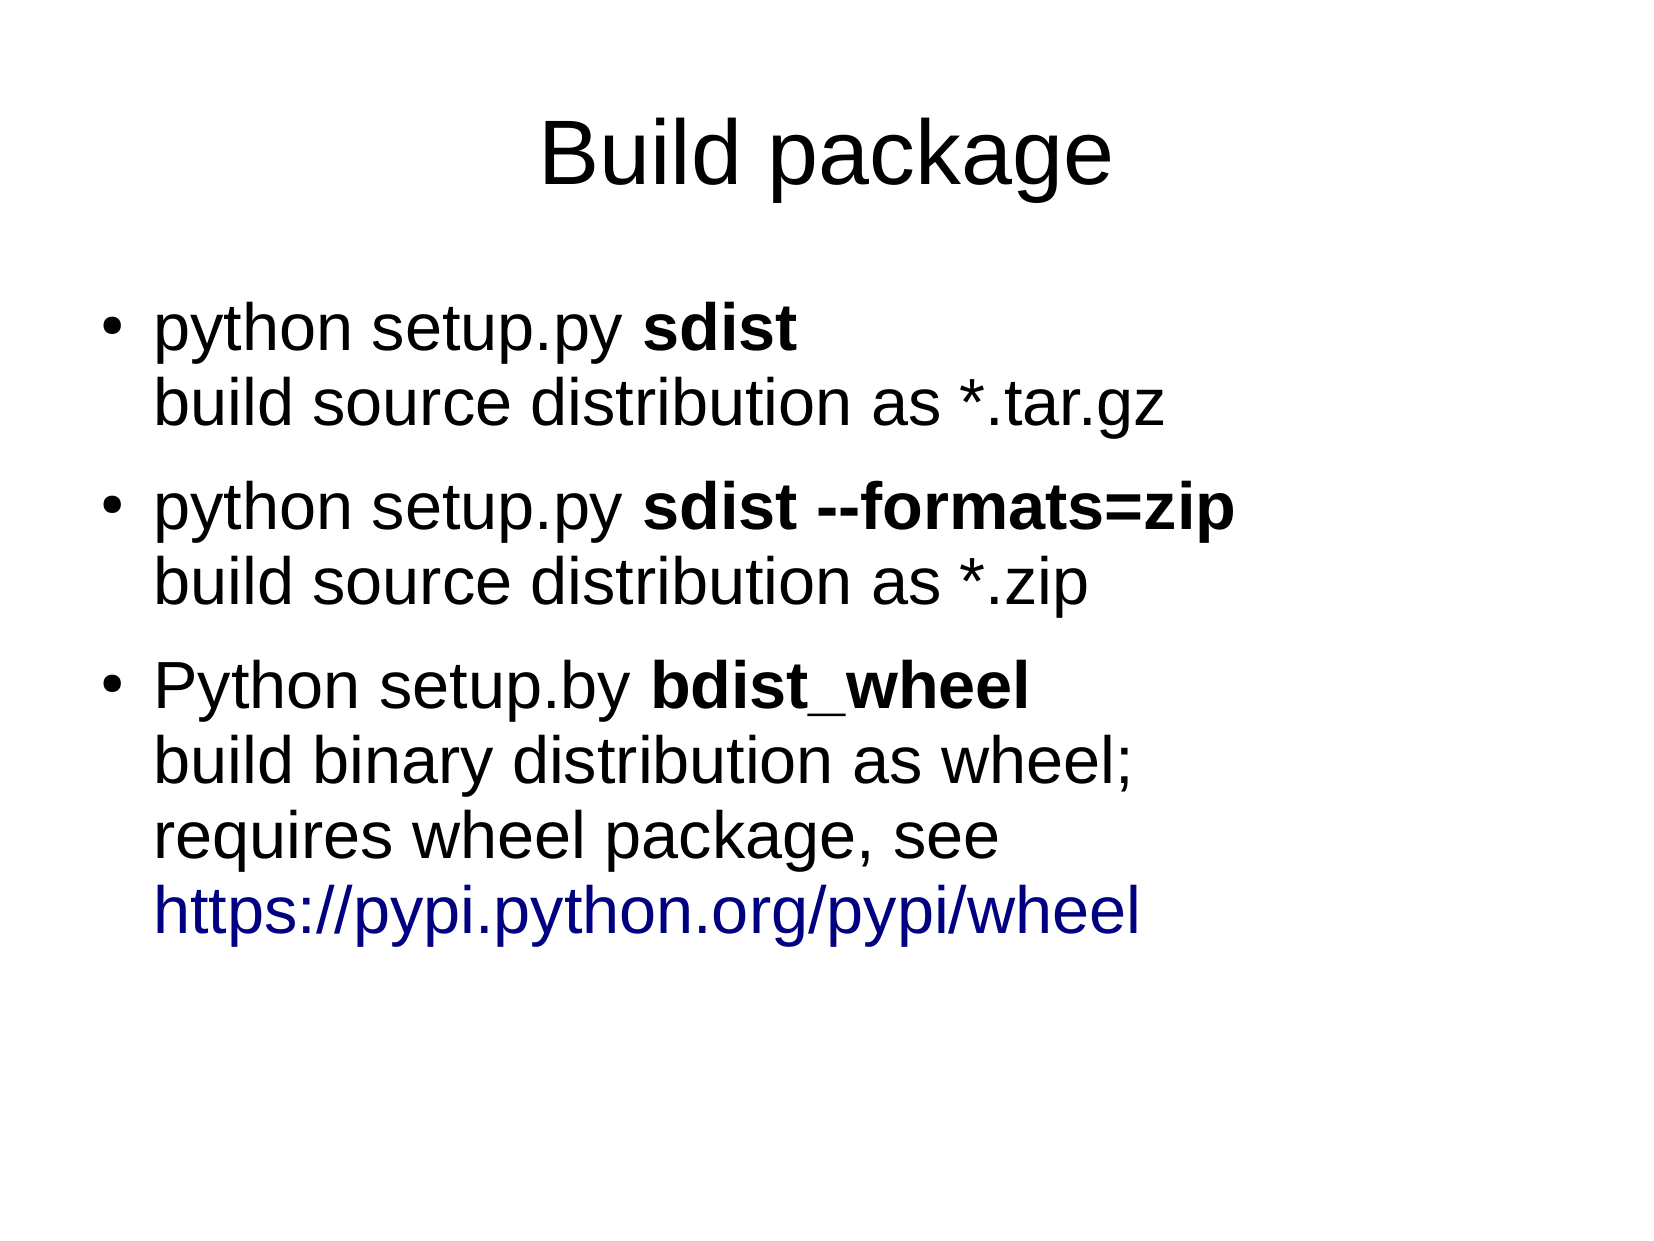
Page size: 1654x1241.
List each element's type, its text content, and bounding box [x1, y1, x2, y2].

list python setup.py sdist build source distribution as *.tar.gz python setup.py sdist --formats=zip build source distribution as *.zip Python setup.by bdist_wheel build binary distribution as wheel; requires wheel package, see https://pypi.python.org/pypi/wheel [82, 290, 1571, 1010]
title Build package [82, 49, 1571, 257]
